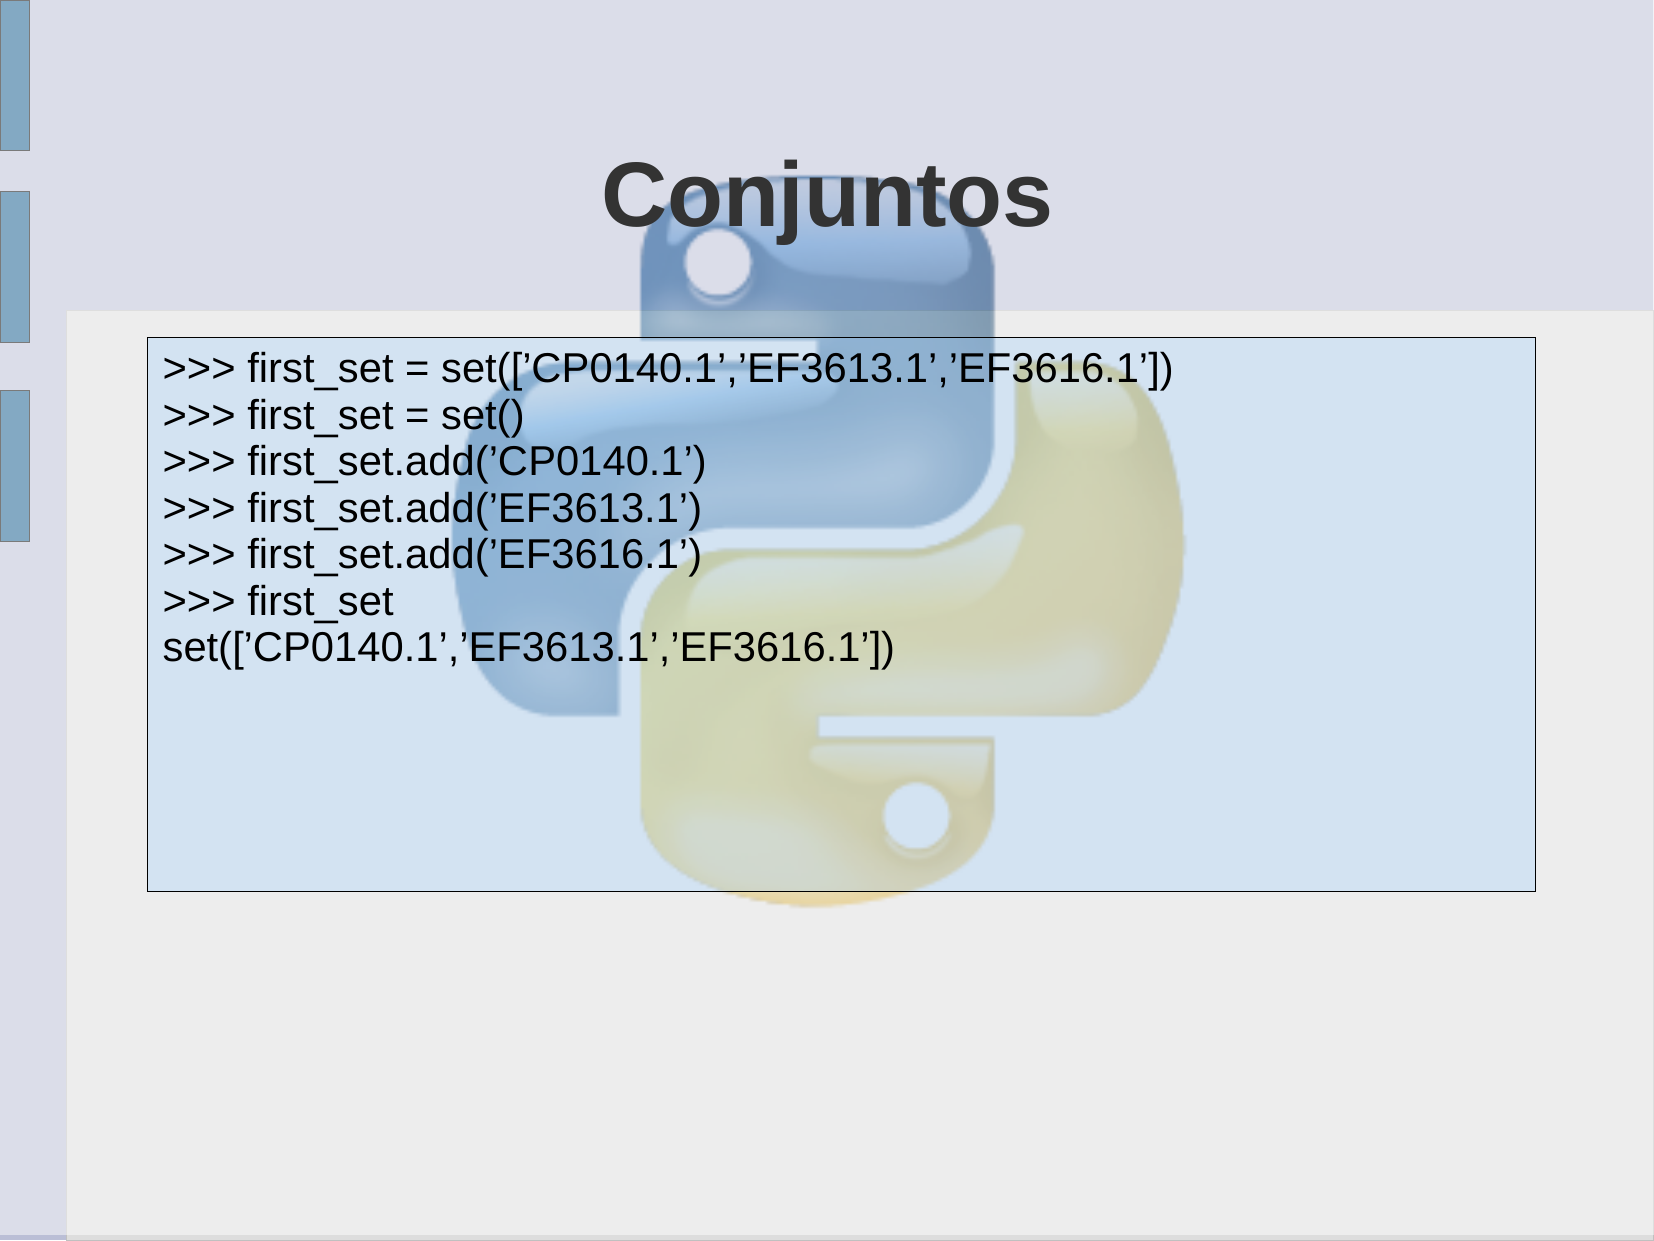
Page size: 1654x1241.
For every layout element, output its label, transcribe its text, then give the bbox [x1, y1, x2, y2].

text_box >>> first_set = set([’CP0140.1’,’EF3613.1’,’EF3616.1’]) >>> first_set = set() >>> first_set.add(’CP0140.1’) >>> first_set.add(’EF3613.1’) >>> first_set.add(’EF3616.1’) >>> first_set set([’CP0140.1’,’EF3613.1’,’EF3616.1’]) [147, 337, 1536, 892]
title Conjuntos [121, 91, 1534, 299]
picture [0, 0, 1654, 1235]
